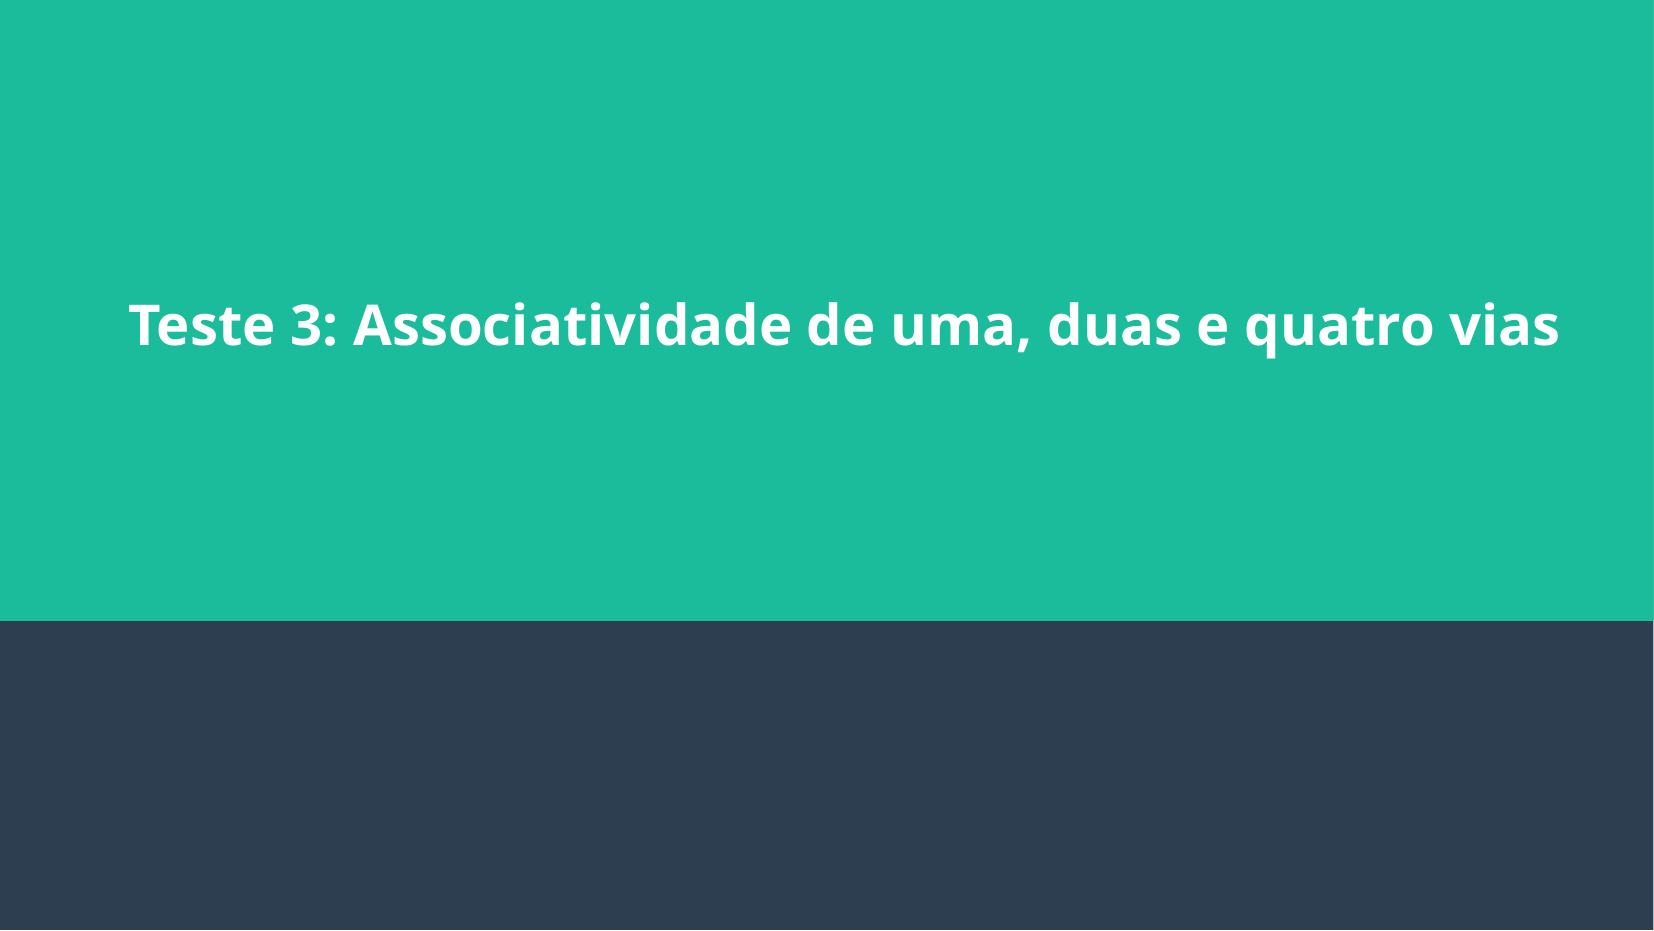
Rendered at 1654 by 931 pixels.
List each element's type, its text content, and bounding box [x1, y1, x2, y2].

title Teste 3: Associatividade de uma, duas e quatro vias [77, 150, 1613, 496]
